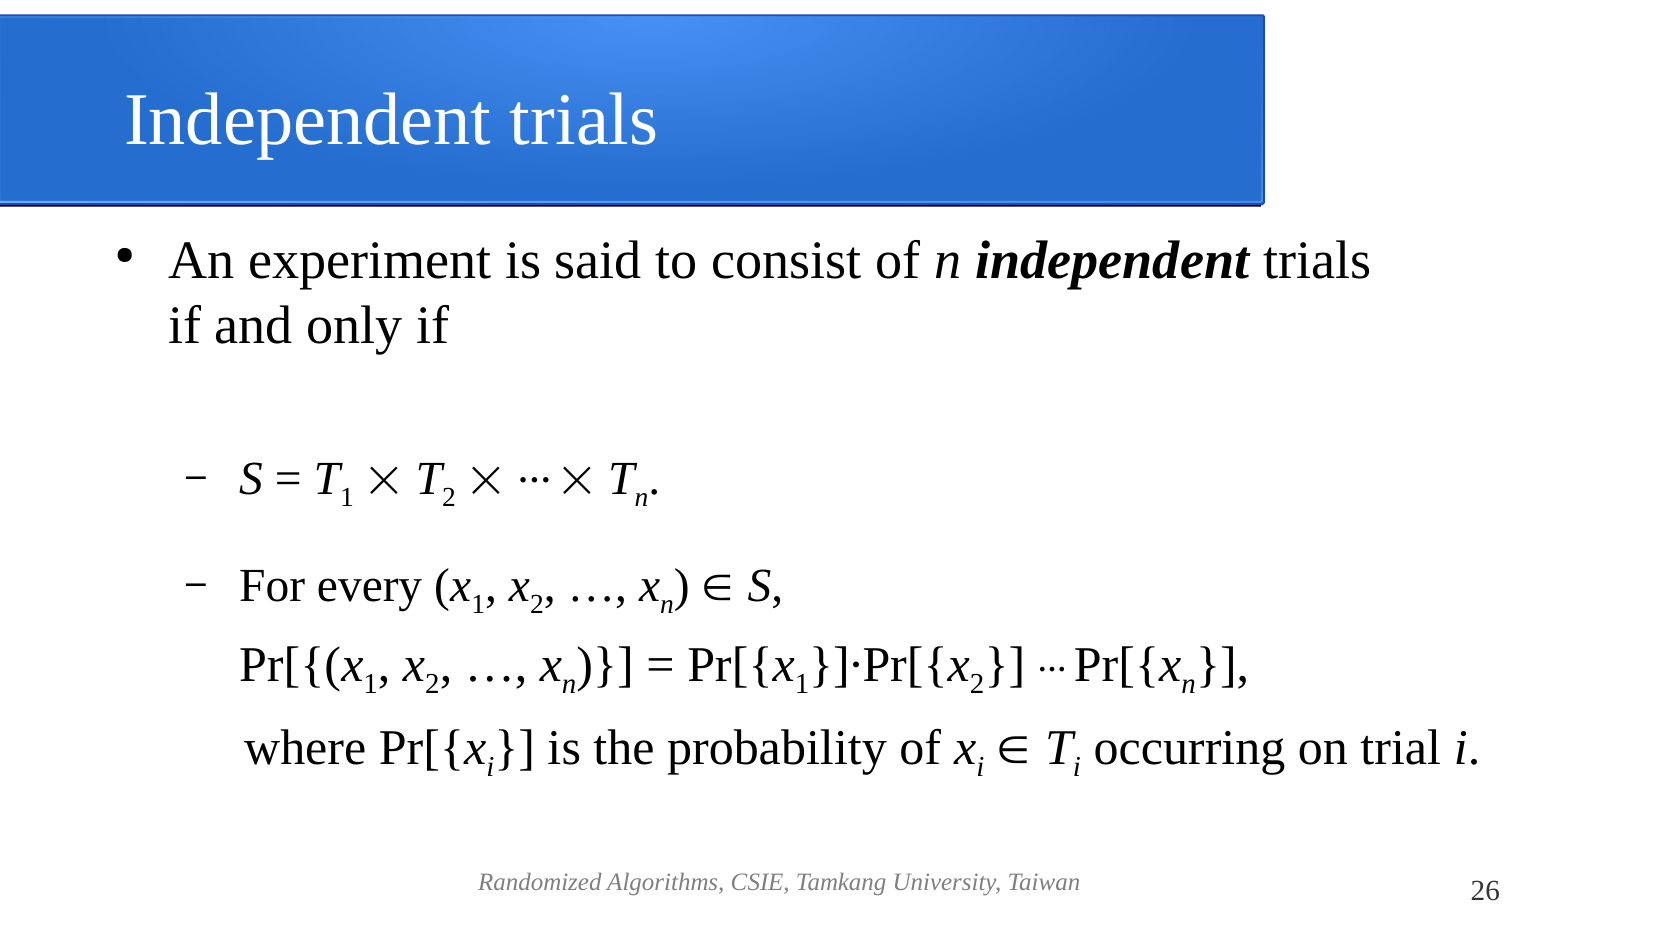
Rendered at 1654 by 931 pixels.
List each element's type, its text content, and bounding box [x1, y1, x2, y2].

title Independent trials [82, 37, 1571, 193]
list An experiment is said to consist of n independent trials if and only if S = T1  T2  …  Tn. For every (x1, x2, …, xn)  S, Pr[{(x1, x2, …, xn)}] = Pr[{x1}]∙Pr[{x2}] … Pr[{xn}], where Pr[{xi}] is the probability of xi  Ti occurring on trial i. [82, 217, 1571, 831]
